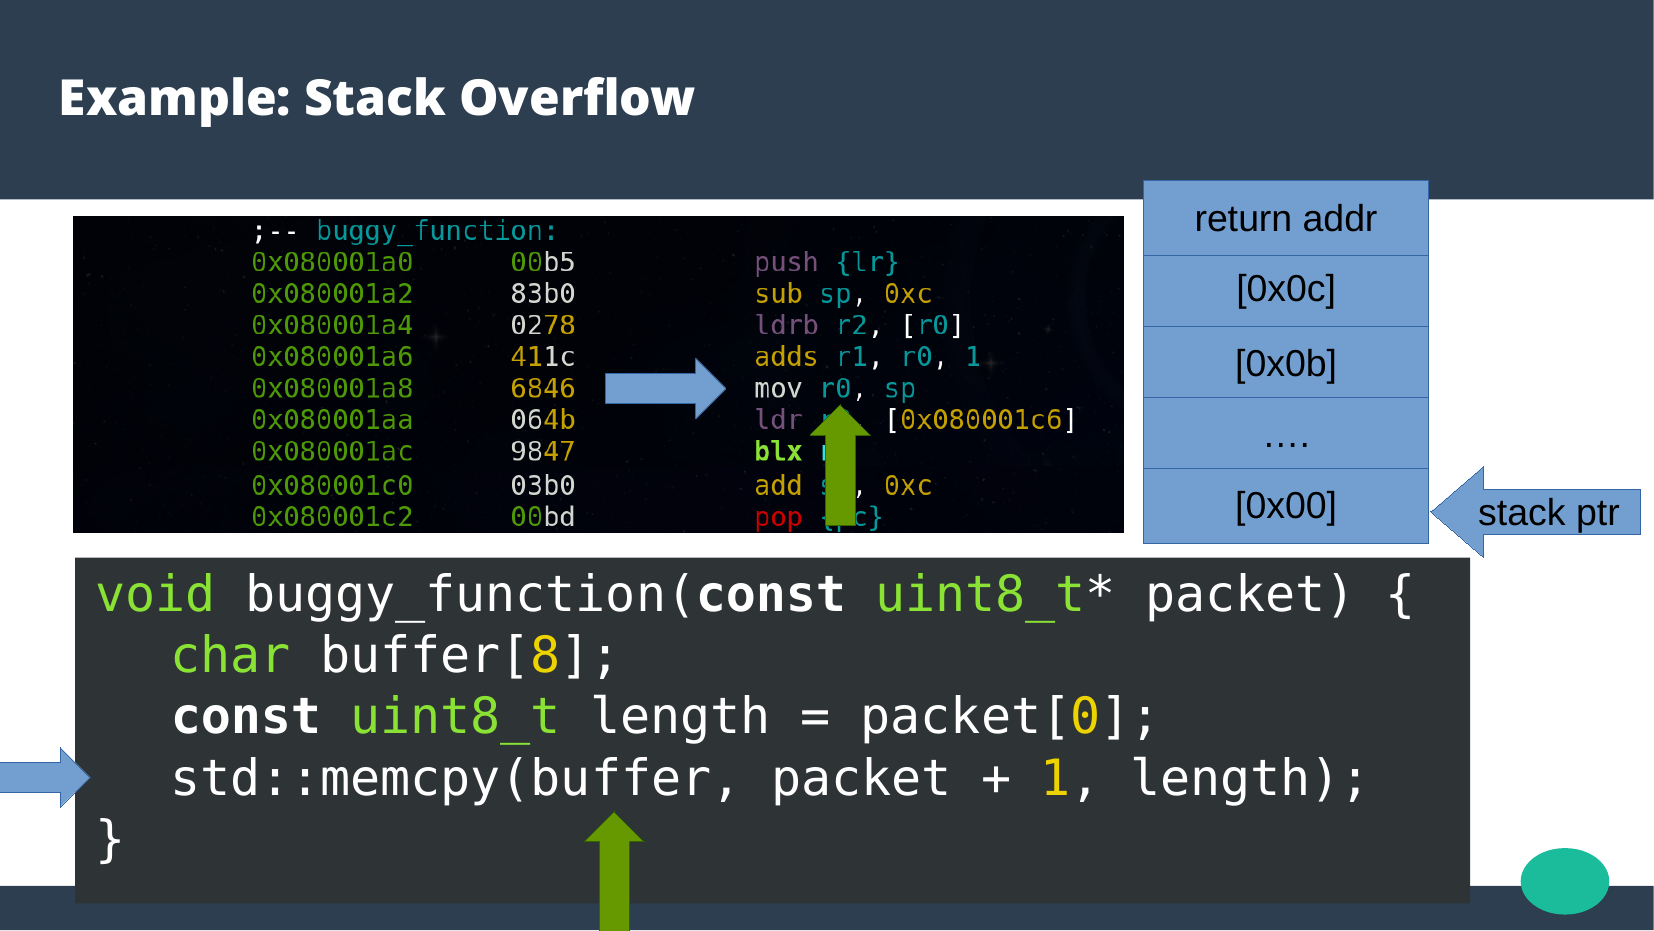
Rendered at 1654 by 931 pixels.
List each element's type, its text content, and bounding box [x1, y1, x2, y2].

picture [73, 216, 1124, 533]
text_box …. [1143, 397, 1429, 468]
text_box [0x0b] [1143, 326, 1429, 397]
text_box [0, 747, 91, 808]
text_box [810, 404, 871, 526]
text_box [584, 811, 645, 931]
text_box stack ptr [1430, 466, 1641, 558]
text_box [0x00] [1143, 468, 1429, 544]
title Example: Stack Overflow [59, 37, 1595, 155]
text_box [0x0c] [1143, 256, 1429, 326]
text_box void buggy_function(const uint8_t* packet) { char buffer[8]; const uint8_t length = packet[0]; std::memcpy(buffer, packet + 1, length); } [75, 557, 1471, 904]
text_box [605, 358, 726, 419]
text_box return addr [1143, 180, 1429, 256]
